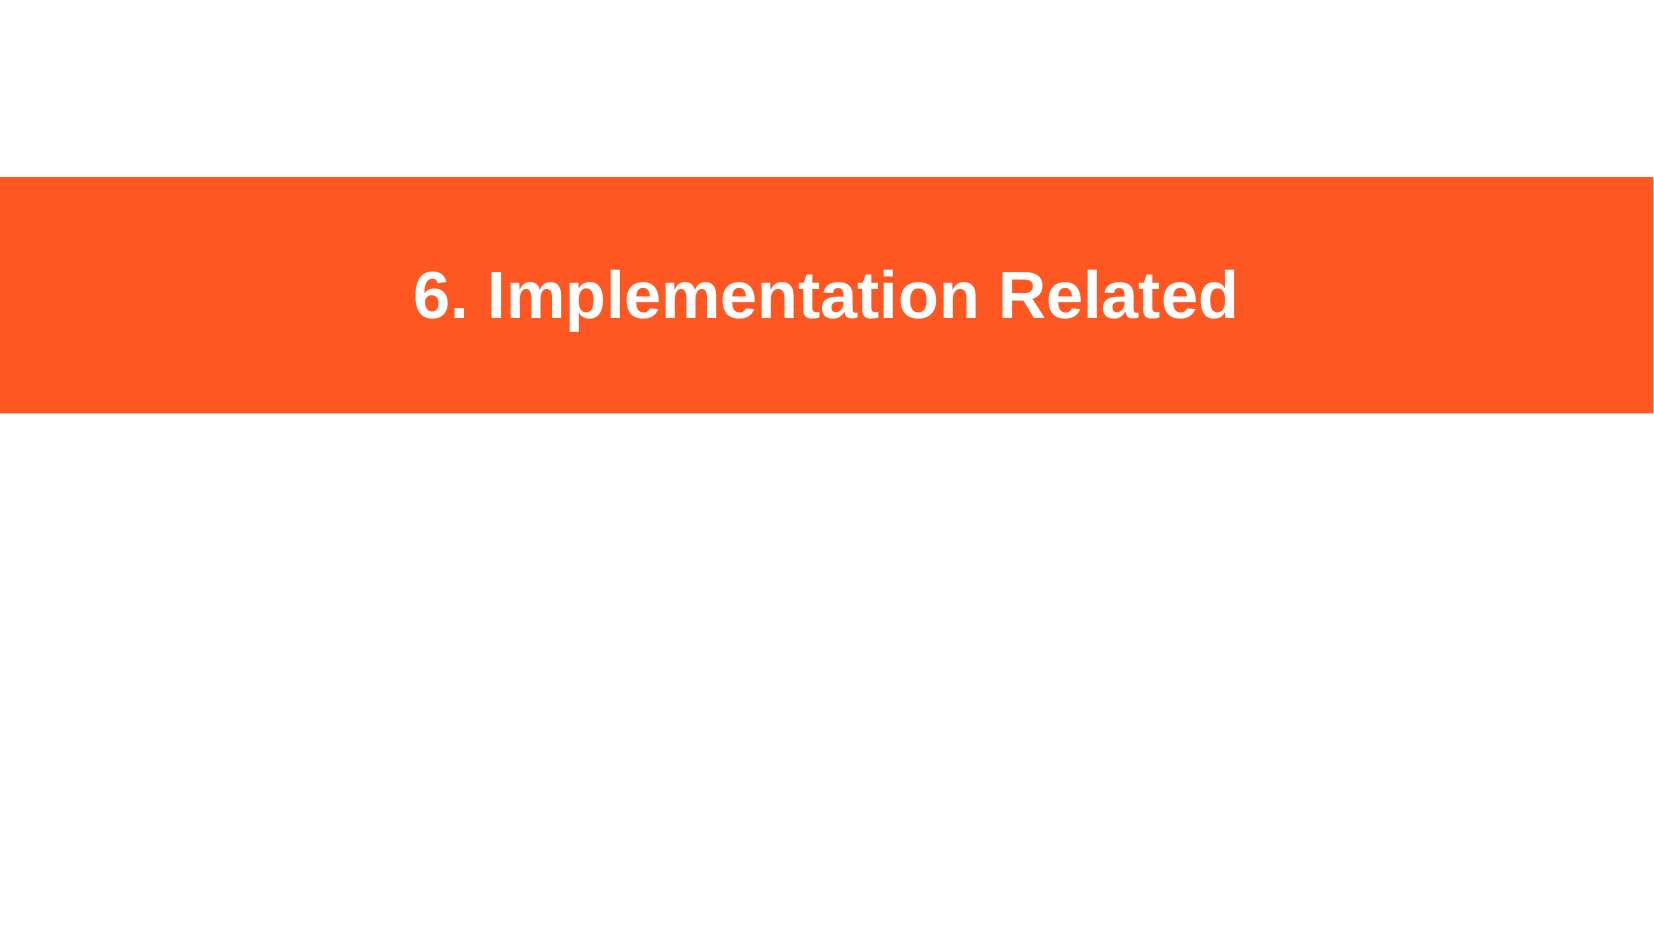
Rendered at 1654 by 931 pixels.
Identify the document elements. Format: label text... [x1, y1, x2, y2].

title 6. Implementation Related [0, 177, 1654, 414]
